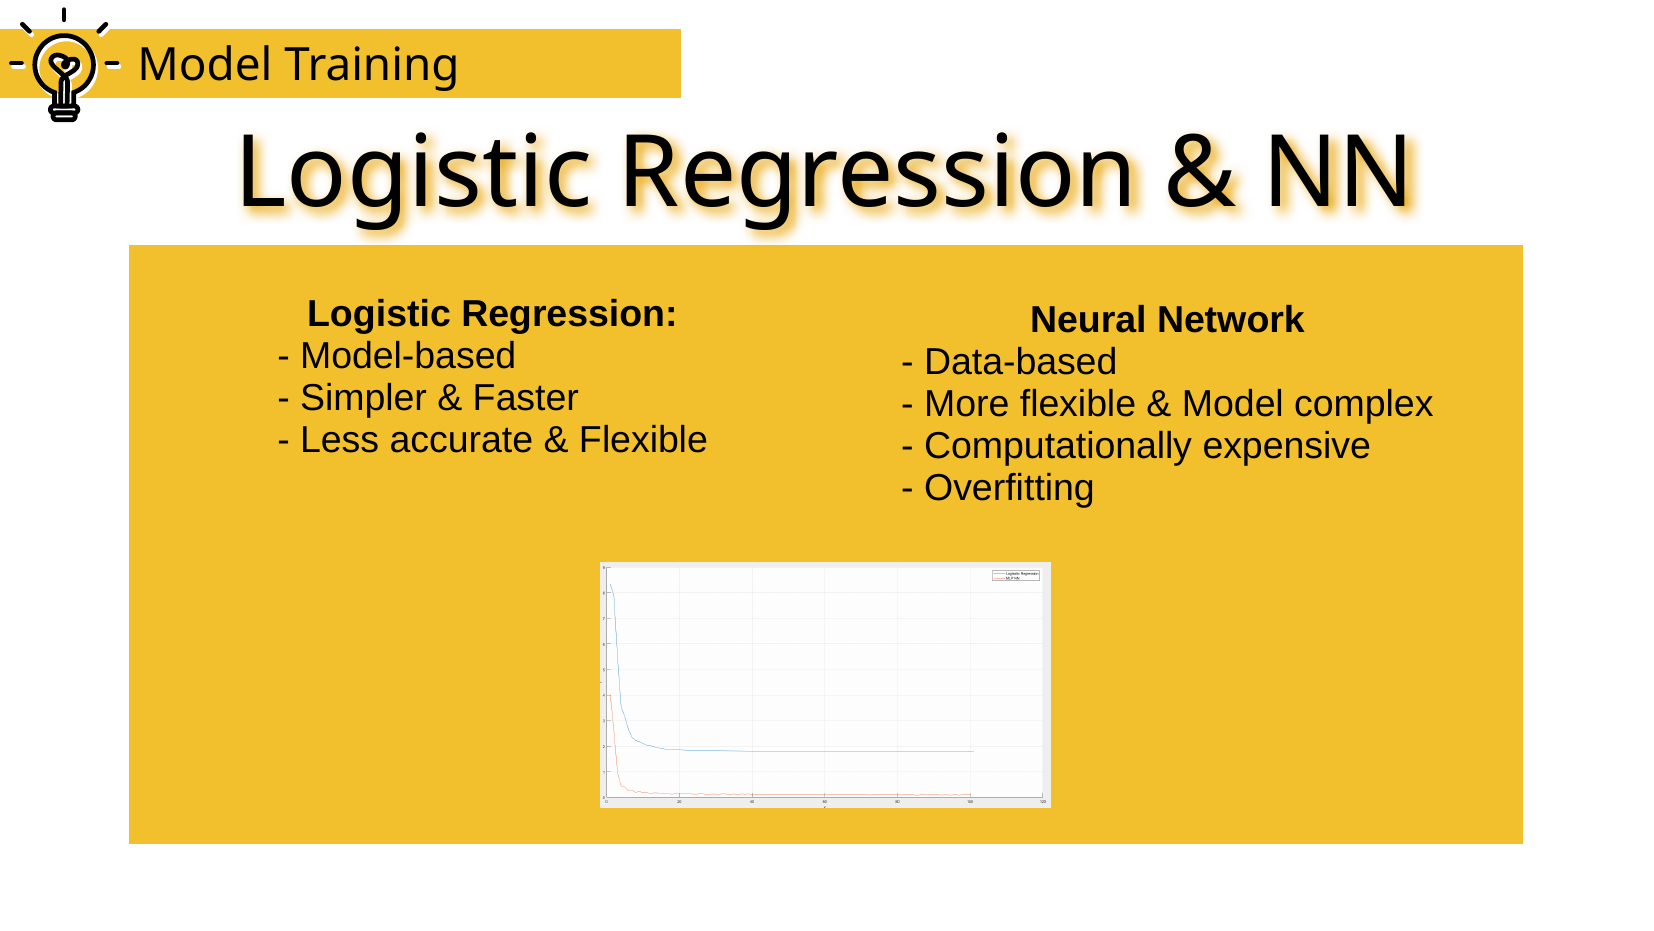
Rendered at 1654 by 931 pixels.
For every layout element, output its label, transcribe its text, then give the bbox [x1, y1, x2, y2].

picture [600, 562, 1051, 808]
text_box Neural Network - Data-based - More flexible & Model complex - Computationally expensive - Overfitting [886, 291, 1449, 516]
title Logistic Regression & NN [150, 14, 1501, 322]
title Model Training [137, 22, 584, 102]
text_box Logistic Regression: - Model-based - Simpler & Faster - Less accurate & Flexible [262, 284, 723, 468]
